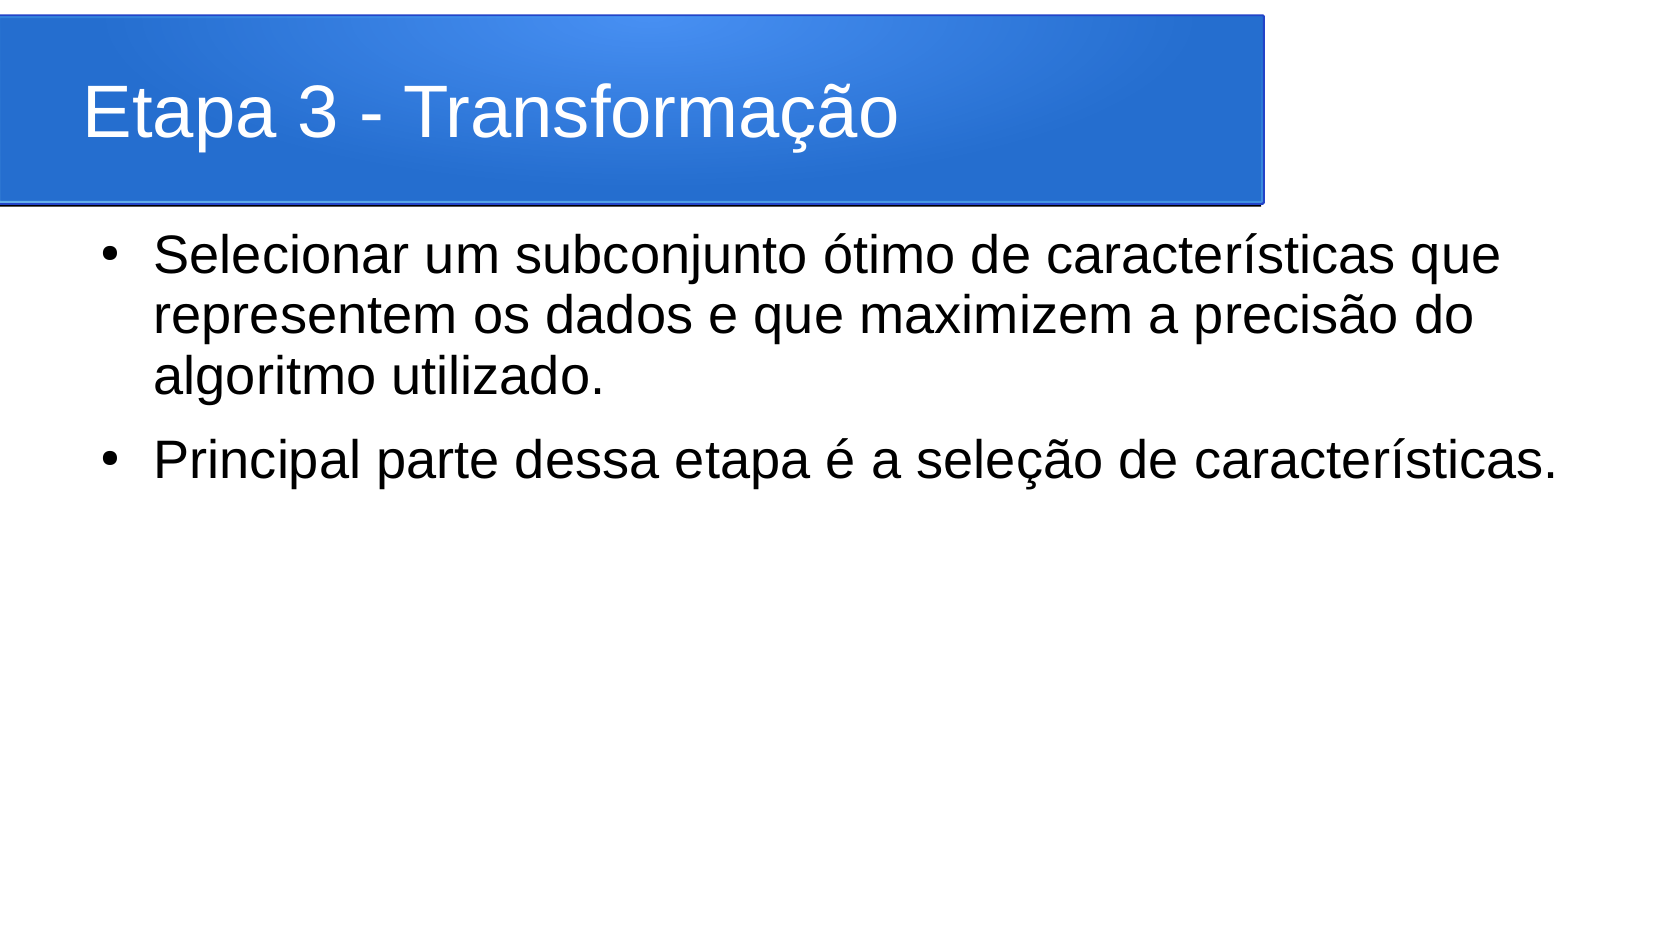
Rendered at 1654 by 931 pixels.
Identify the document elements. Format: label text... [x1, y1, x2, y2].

list Selecionar um subconjunto ótimo de características que representem os dados e que maximizem a precisão do algoritmo utilizado. Principal parte dessa etapa é a seleção de características. [82, 224, 1571, 764]
title Etapa 3 - Transformação [82, 35, 1235, 189]
